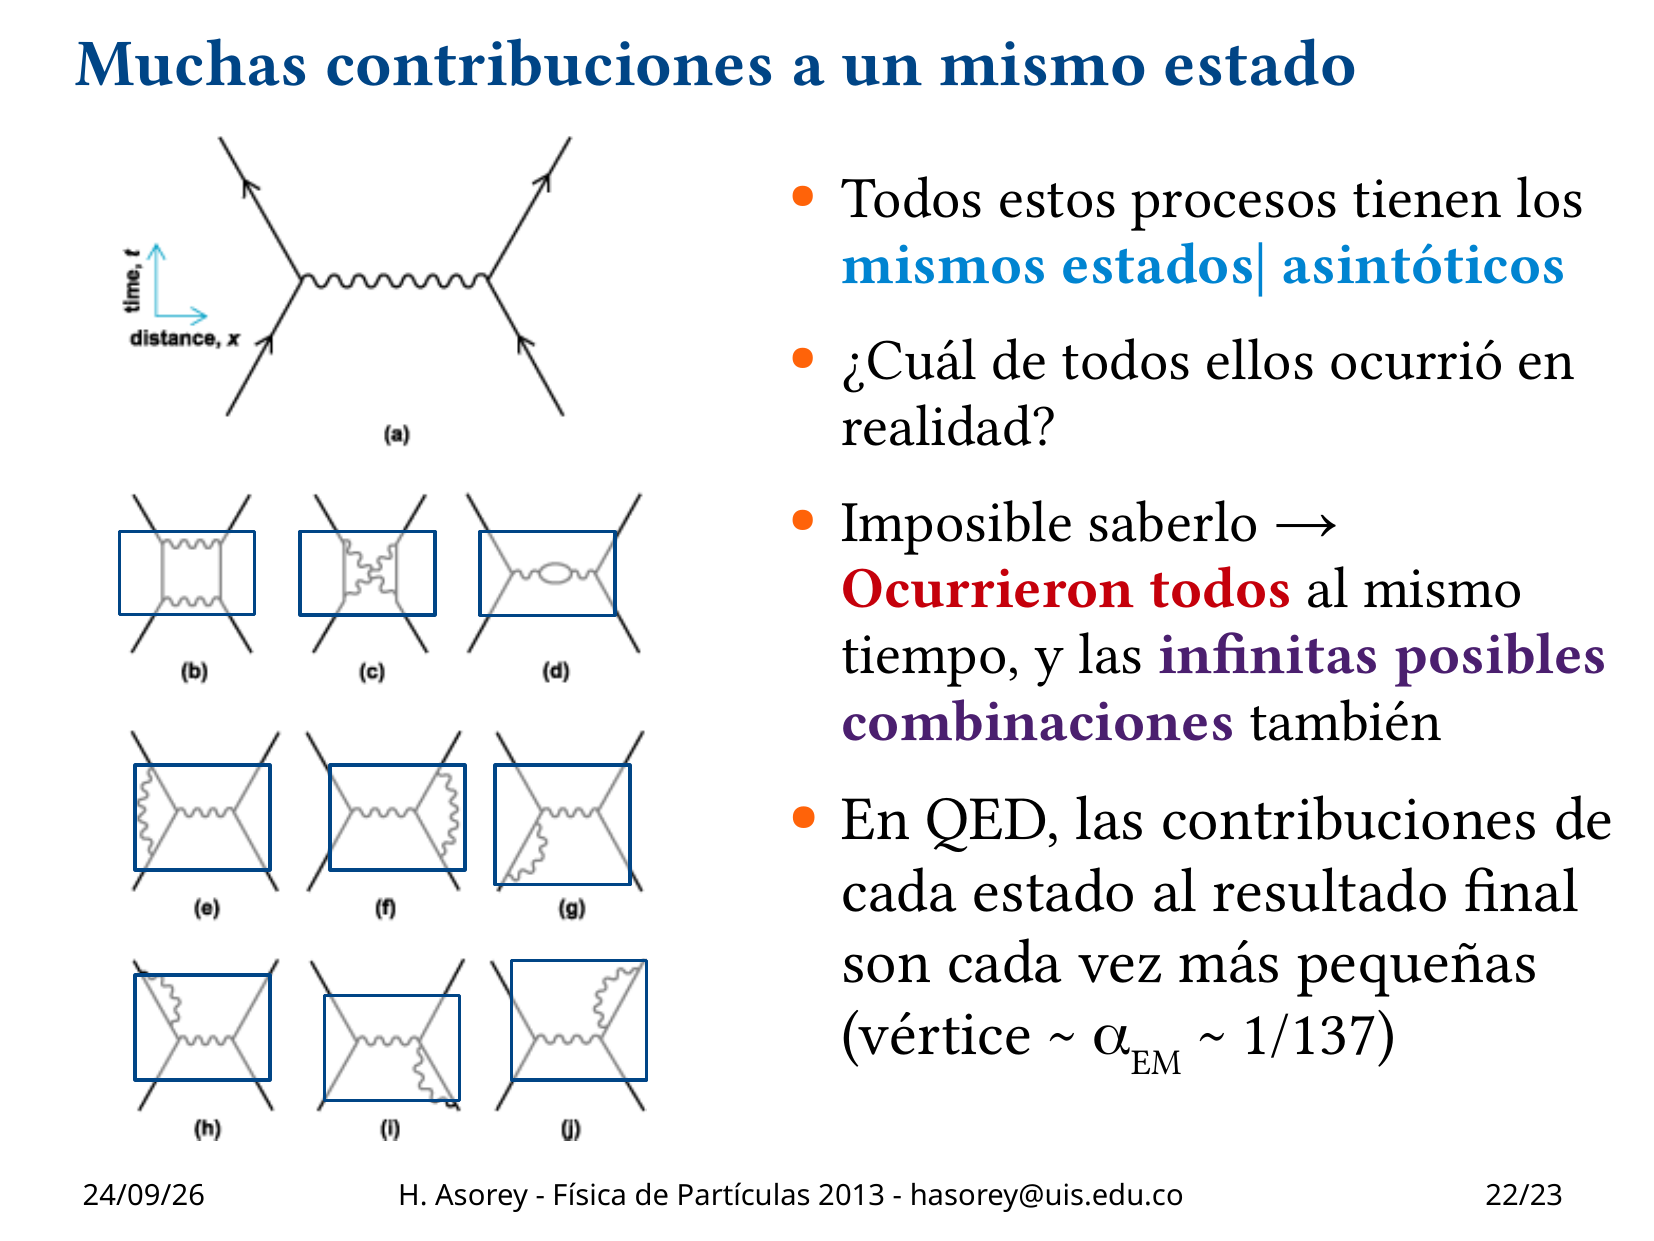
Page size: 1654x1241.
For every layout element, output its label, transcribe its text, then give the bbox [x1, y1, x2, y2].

text_box [135, 975, 271, 1081]
picture [119, 136, 647, 1141]
text_box [495, 765, 631, 885]
text_box [511, 960, 647, 1081]
text_box [300, 531, 436, 616]
text_box [330, 765, 466, 871]
text_box [324, 995, 460, 1101]
text_box [480, 531, 616, 616]
text_box [135, 765, 271, 871]
list Todos estos procesos tienen los mismos estados| asintóticos ¿Cuál de todos ellos ocurrió en realidad? Imposible saberlo → Ocurrieron todos al mismo tiempo, y las infinitas posibles combinaciones también En QED, las contribuciones de cada estado al resultado final son cada vez más pequeñas (vértice ~ aEM ~ 1/137) [758, 165, 1621, 1170]
title Muchas contribuciones a un mismo estado [75, 13, 1564, 115]
text_box [119, 531, 255, 615]
